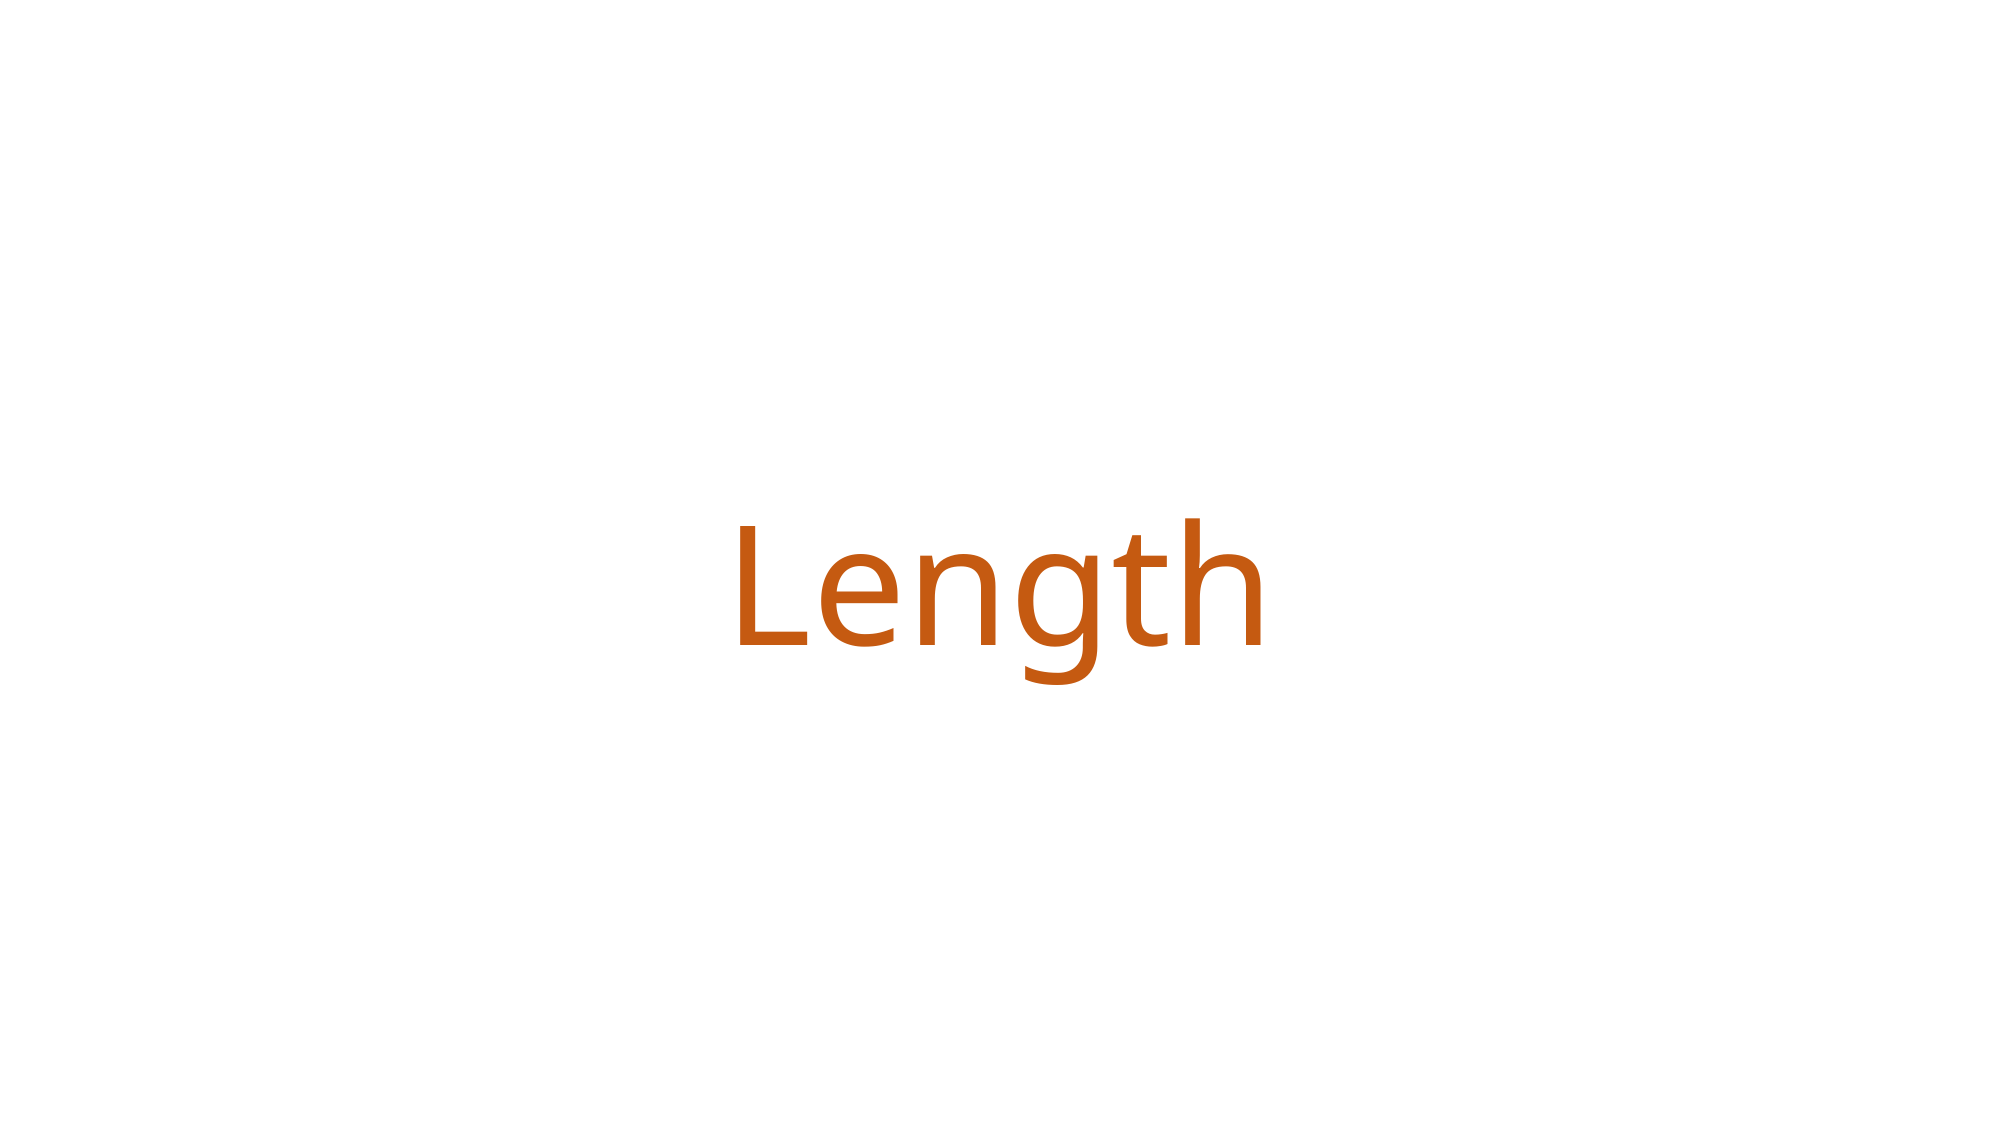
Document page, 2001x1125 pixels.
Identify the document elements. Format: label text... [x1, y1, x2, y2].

list Length [137, 292, 1863, 1014]
